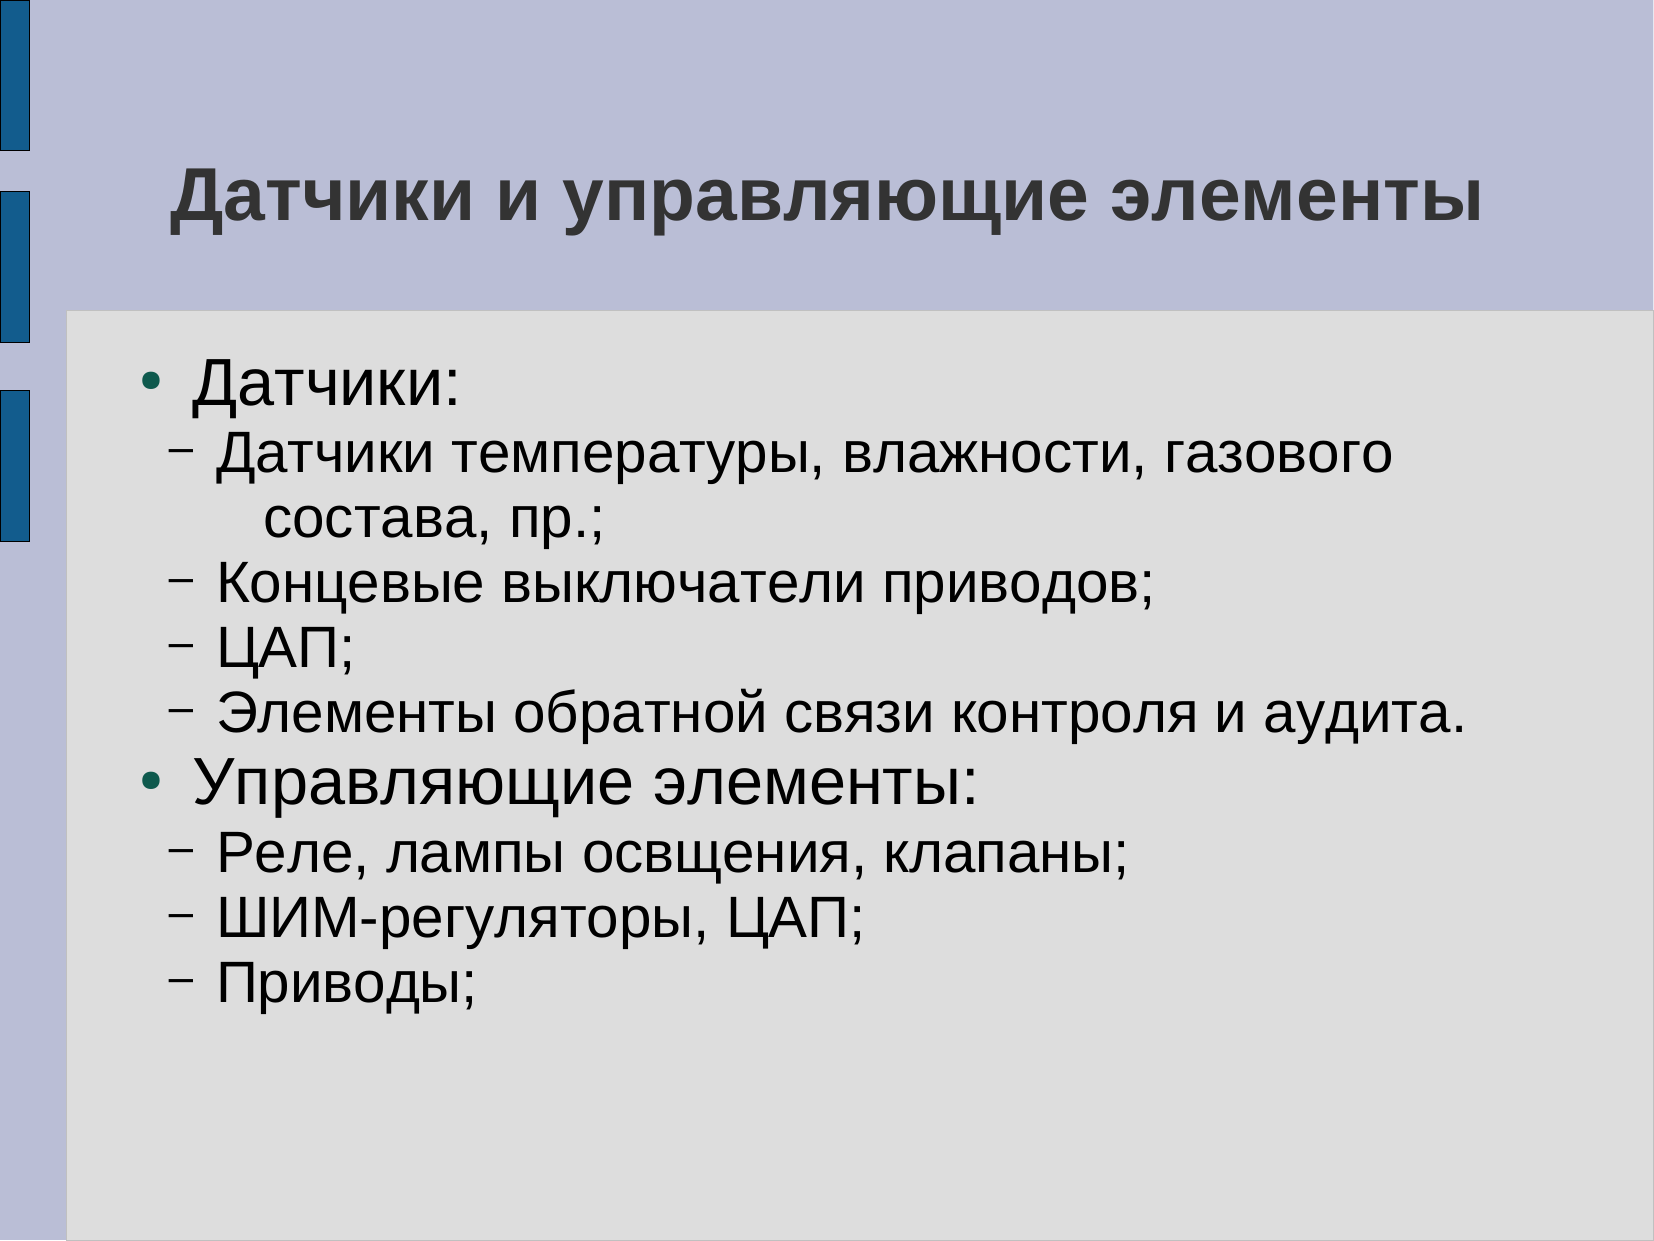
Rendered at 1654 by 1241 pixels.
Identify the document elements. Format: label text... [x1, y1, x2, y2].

list Датчики: Датчики температуры, влажности, газового состава, пр.; Концевые выключатели приводов; ЦАП; Элементы обратной связи контроля и аудита. Управляющие элементы: Реле, лампы освщения, клапаны; ШИМ-регуляторы, ЦАП; Приводы; [121, 344, 1534, 1164]
title Датчики и управляющие элементы [121, 91, 1534, 299]
